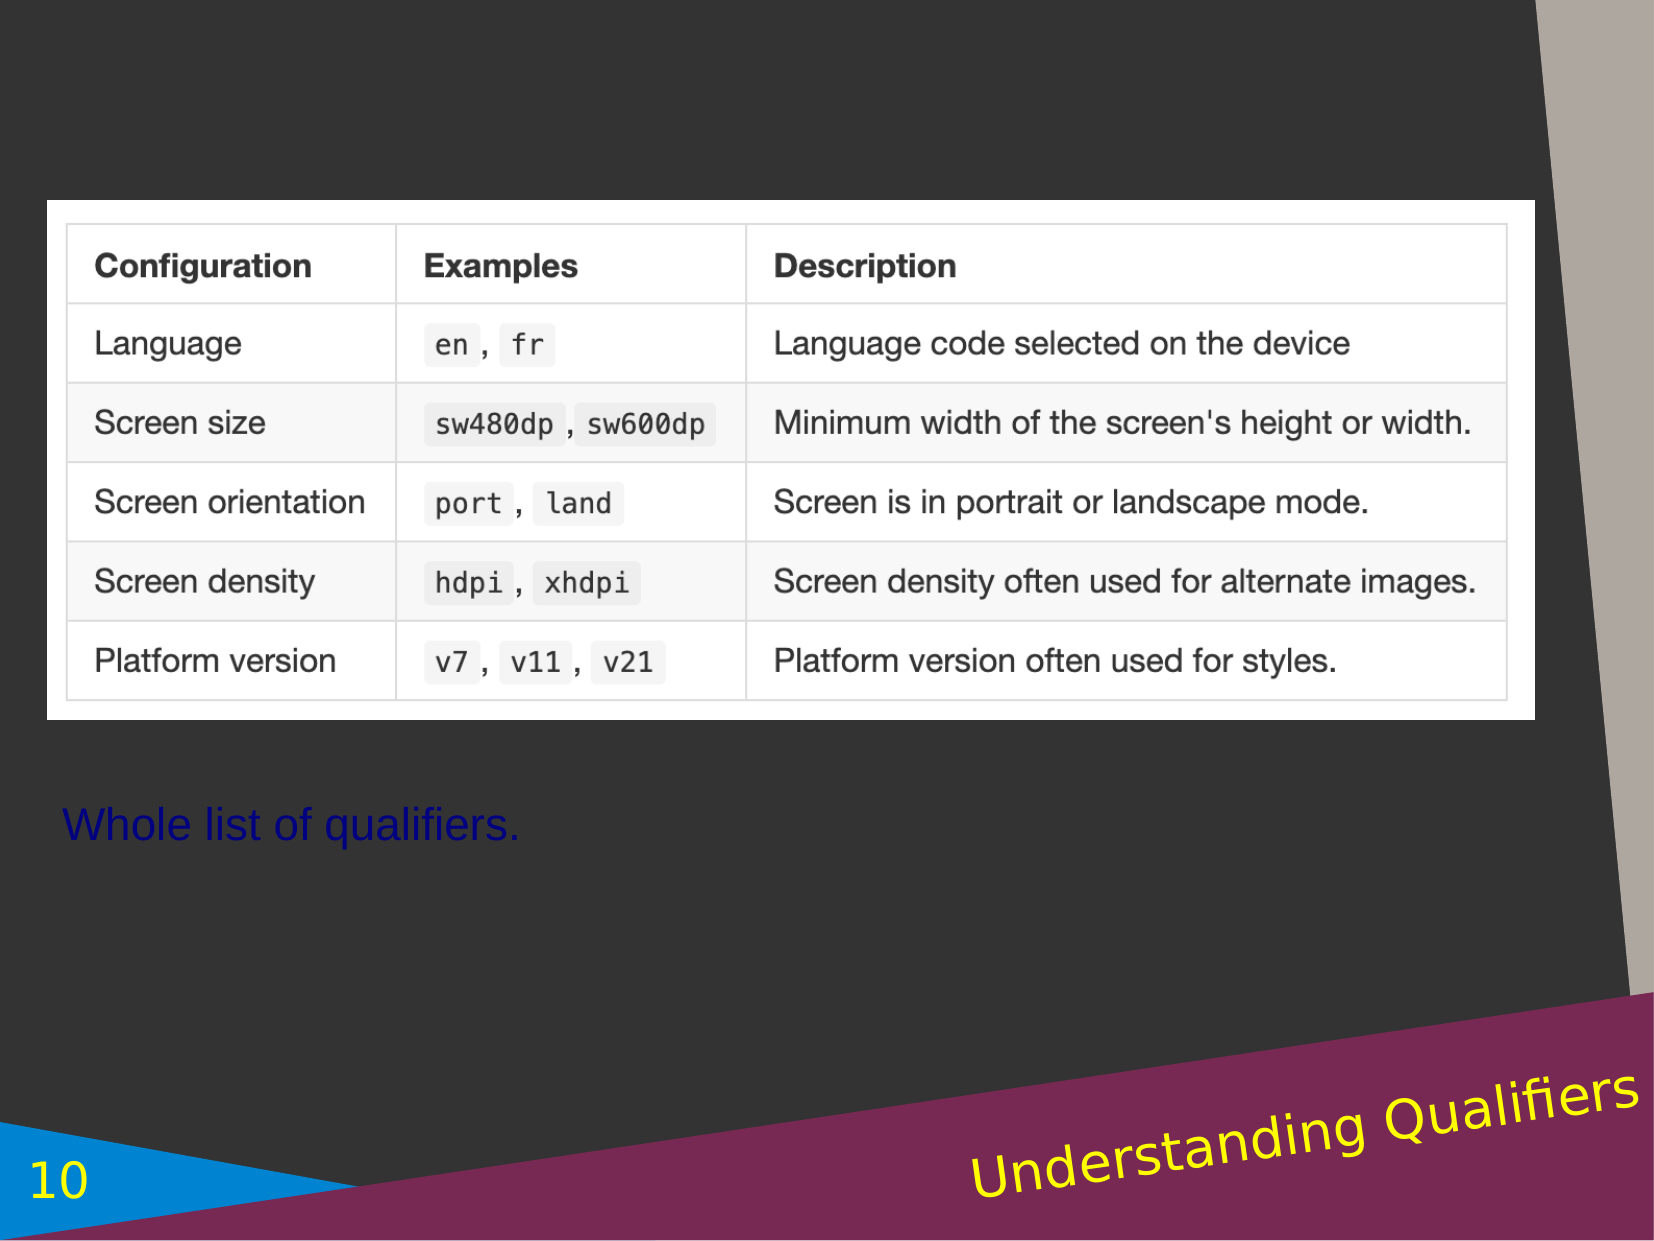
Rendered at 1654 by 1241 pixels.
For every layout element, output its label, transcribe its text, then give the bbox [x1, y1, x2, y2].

picture [47, 200, 1535, 720]
text_box Whole list of qualifiers. [47, 791, 544, 858]
title Understanding Qualifiers [956, 995, 1654, 1241]
